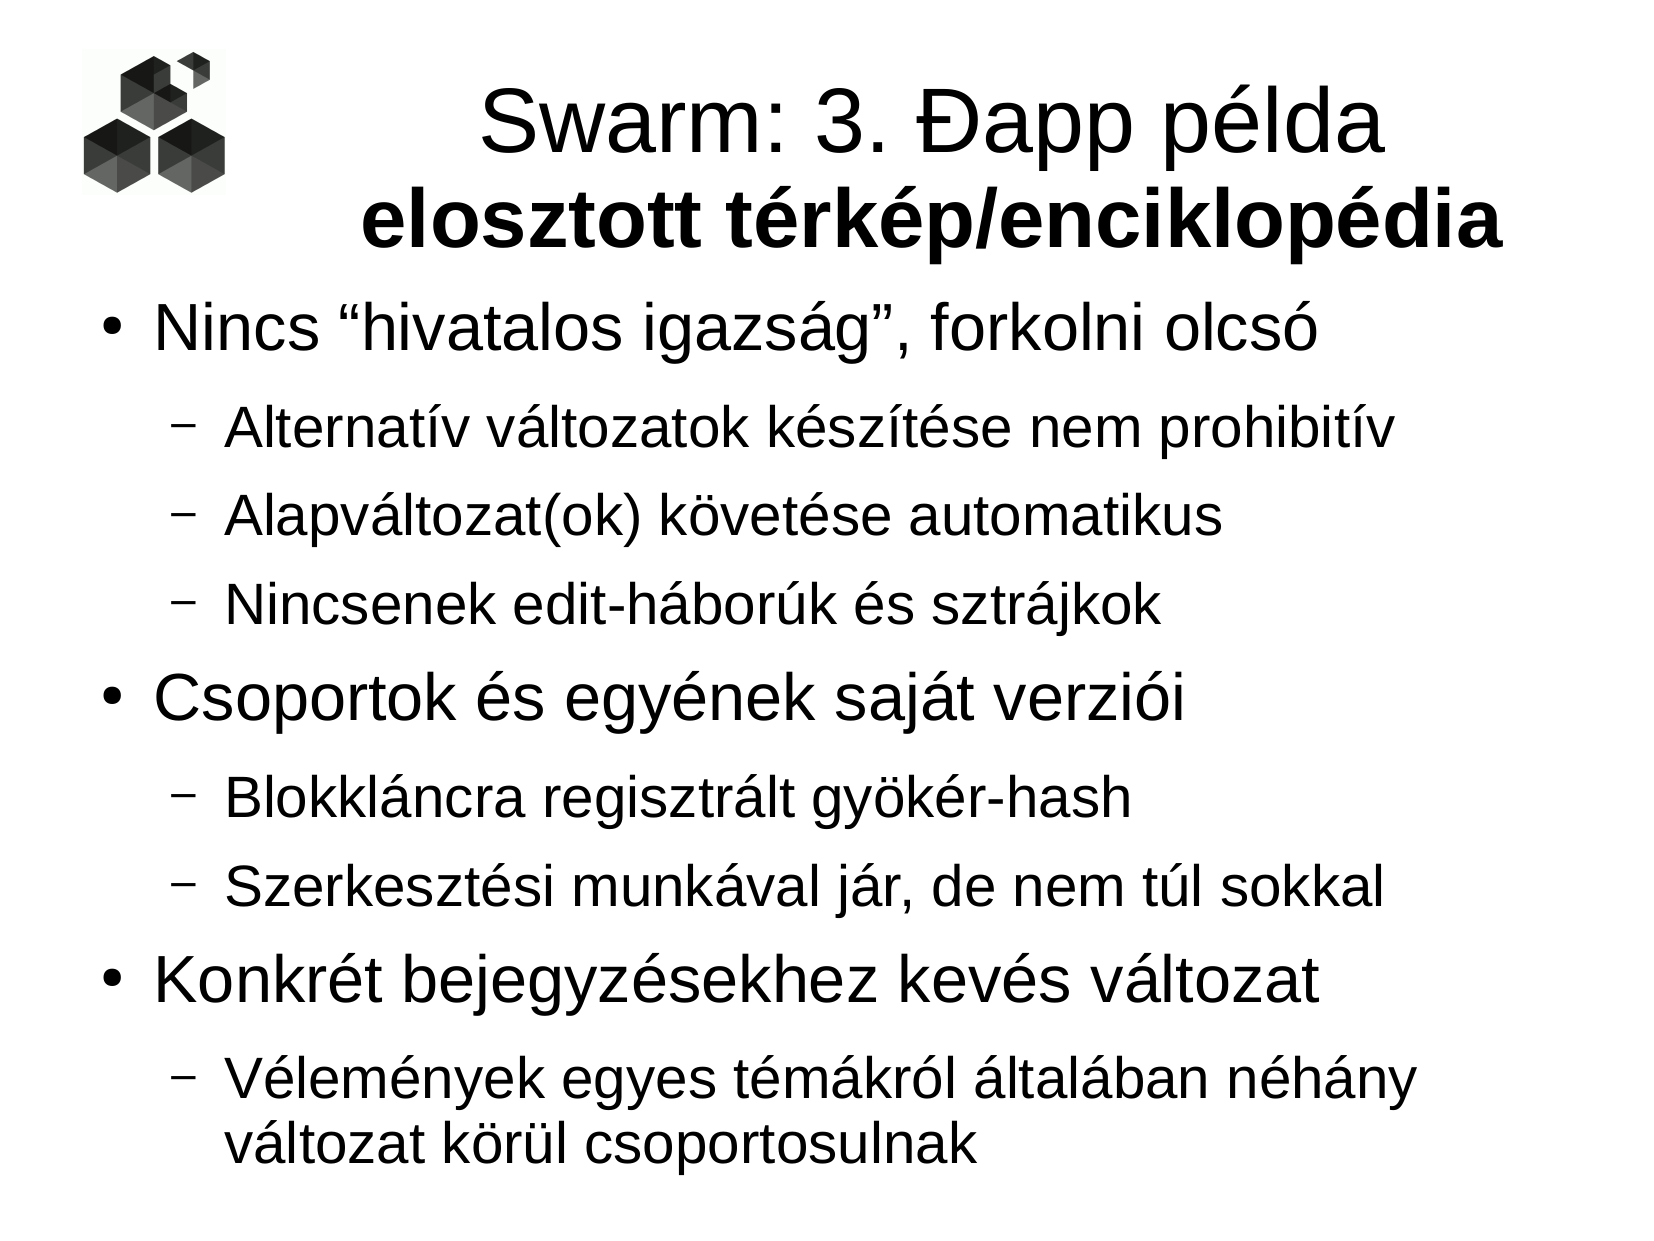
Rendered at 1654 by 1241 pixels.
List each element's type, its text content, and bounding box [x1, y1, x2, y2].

picture [82, 49, 226, 196]
list Nincs “hivatalos igazság”, forkolni olcsó Alternatív változatok készítése nem prohibitív Alapváltozat(ok) követése automatikus Nincsenek edit-háborúk és sztrájkok Csoportok és egyének saját verziói Blokkláncra regisztrált gyökér-hash Szerkesztési munkával jár, de nem túl sokkal Konkrét bejegyzésekhez kevés változat Vélemények egyes témákról általában néhány változat körül csoportosulnak [82, 290, 1571, 1010]
title Swarm: 3. Đapp példa elosztott térkép/enciklopédia [274, 69, 1591, 266]
